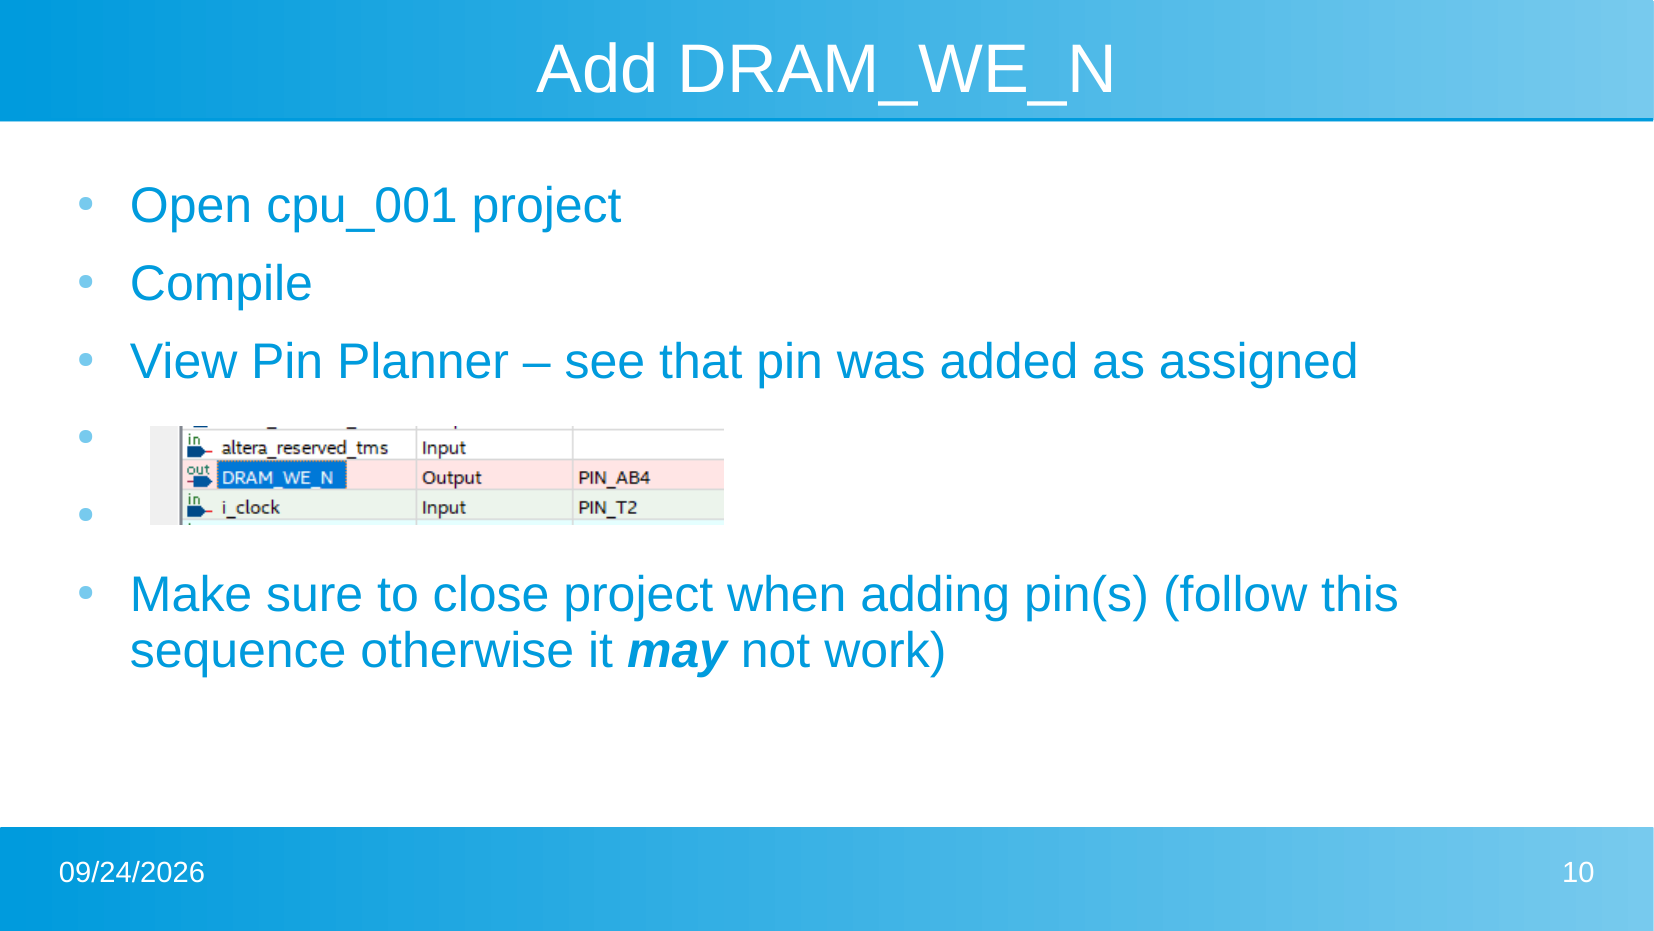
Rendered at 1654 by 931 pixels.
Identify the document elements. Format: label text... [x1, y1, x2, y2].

picture [150, 426, 724, 526]
title Add DRAM_WE_N [59, 29, 1595, 108]
list Open cpu_001 project Compile View Pin Planner – see that pin was added as assigned Make sure to close project when adding pin(s) (follow this sequence otherwise it may not work) [59, 177, 1595, 768]
